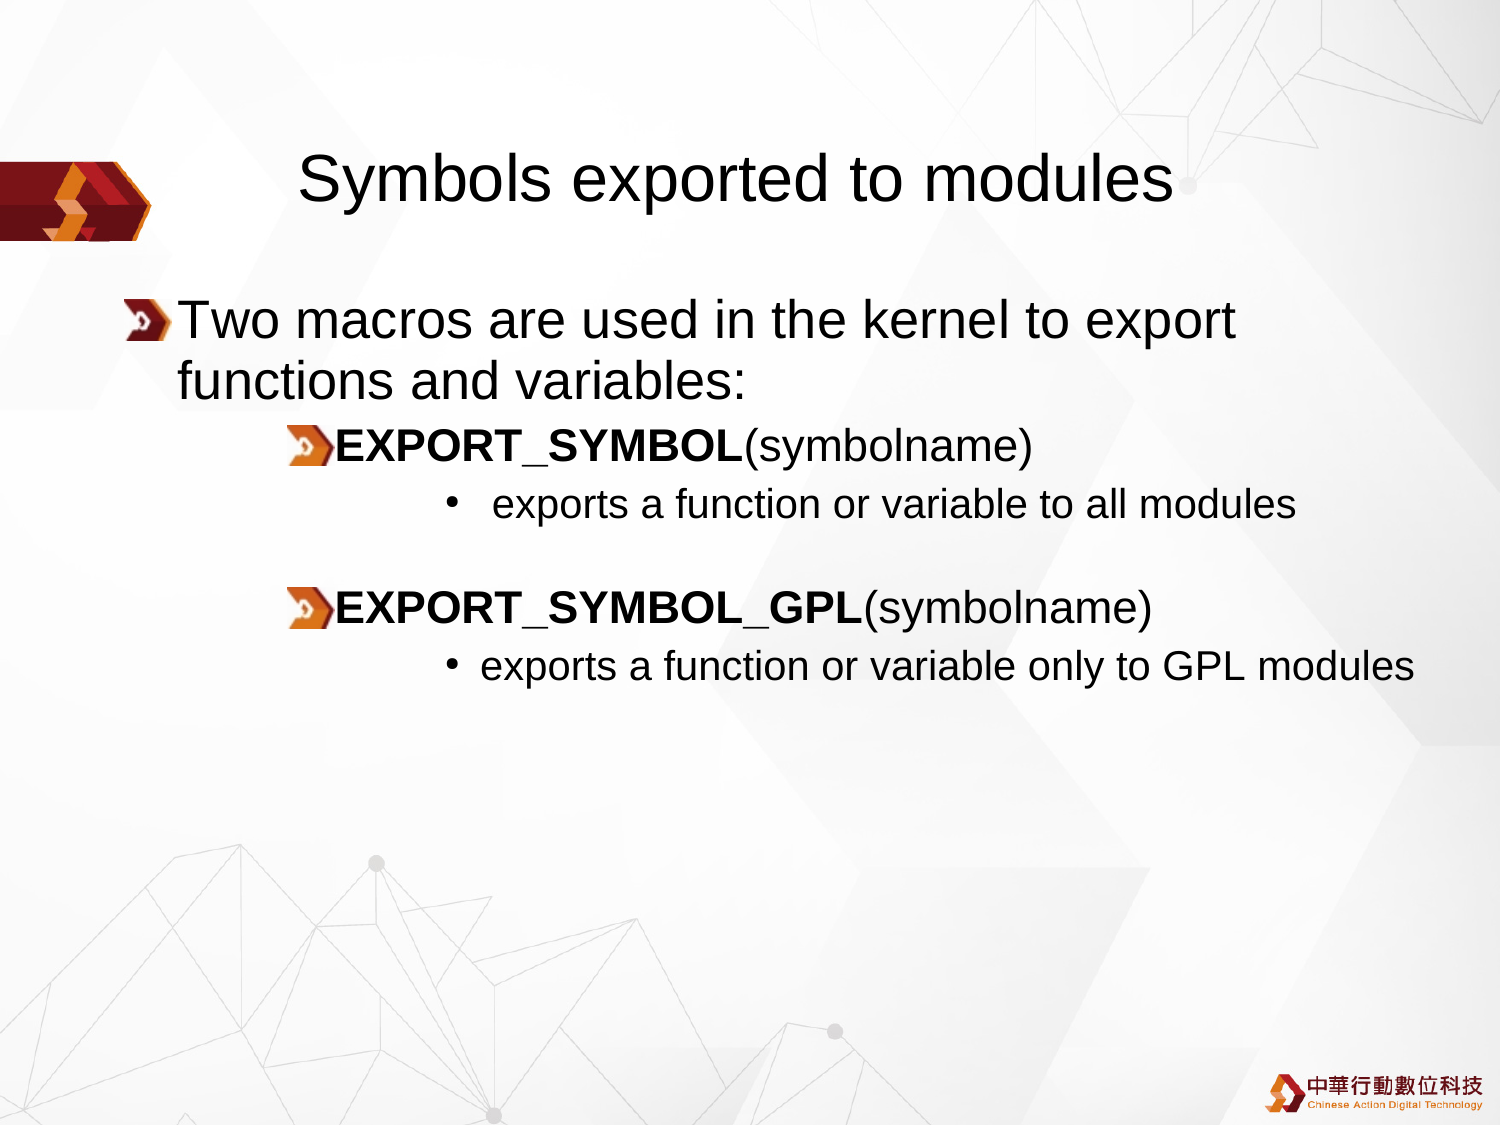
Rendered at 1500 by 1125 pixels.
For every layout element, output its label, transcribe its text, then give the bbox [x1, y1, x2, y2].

list Two macros are used in the kernel to export functions and variables: EXPORT_SYMBOL(symbolname) exports a function or variable to all modules EXPORT_SYMBOL_GPL(symbolname) exports a function or variable only to GPL modules [107, 290, 1425, 943]
title Symbols exported to modules [107, 101, 1367, 255]
picture [0, 0, 1500, 1125]
